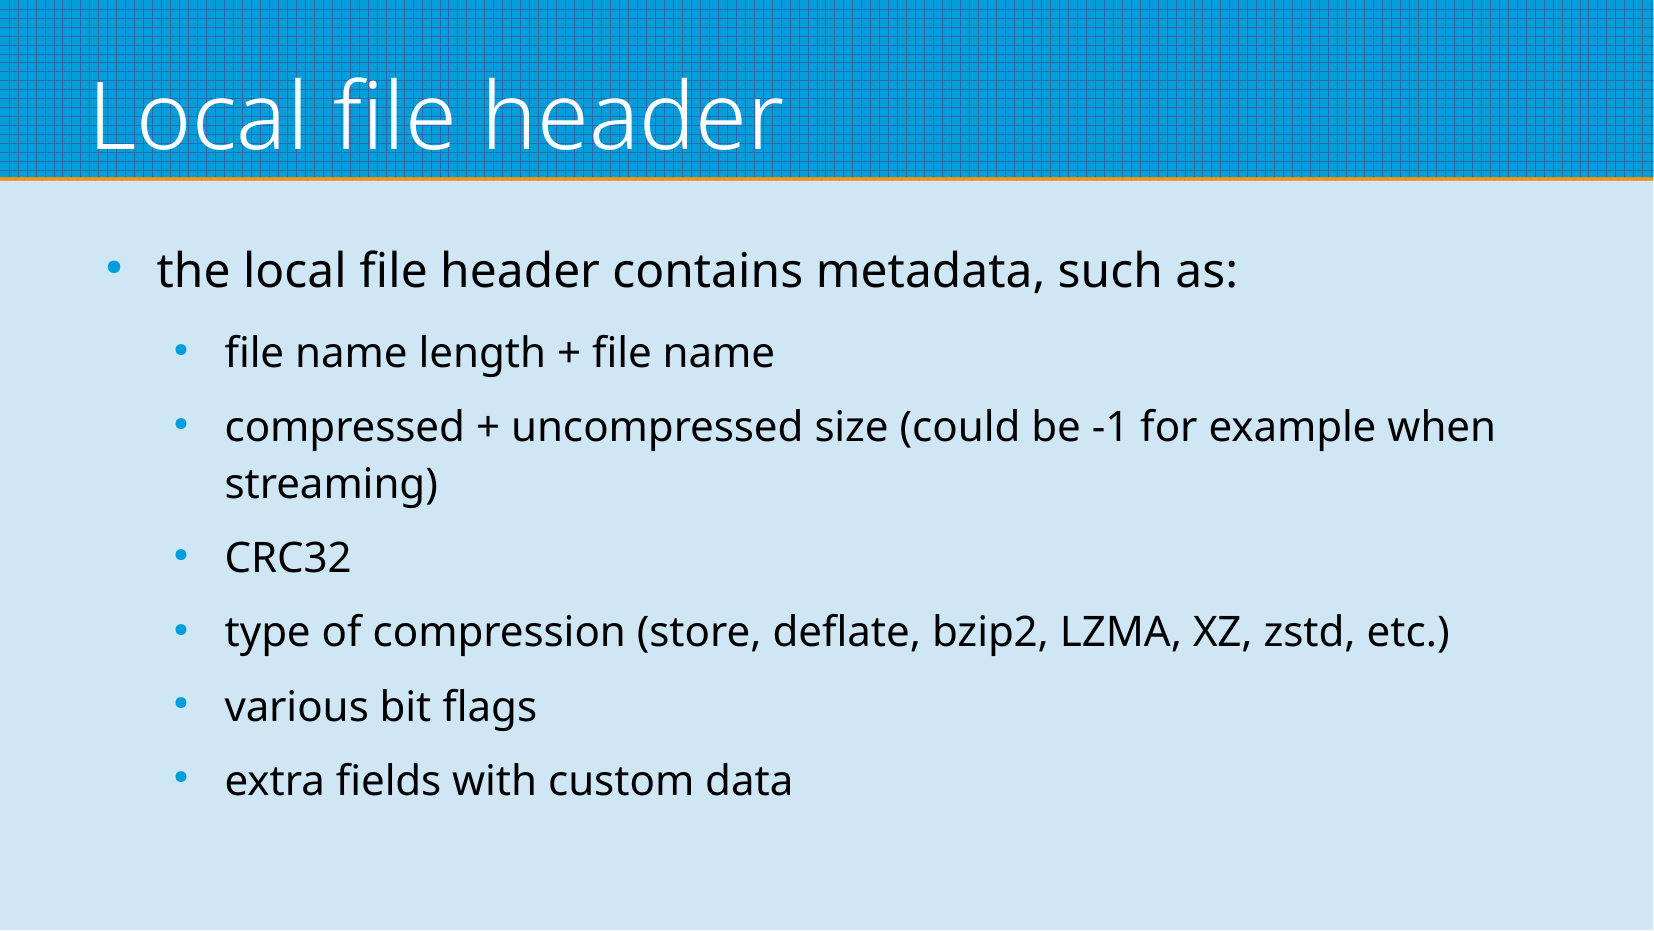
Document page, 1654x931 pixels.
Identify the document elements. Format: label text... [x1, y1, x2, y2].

title Local file header [88, 14, 1565, 178]
list the local file header contains metadata, such as: file name length + file name compressed + uncompressed size (could be -1 for example when streaming) CRC32 type of compression (store, deflate, bzip2, LZMA, XZ, zstd, etc.) various bit flags extra fields with custom data [88, 236, 1565, 813]
